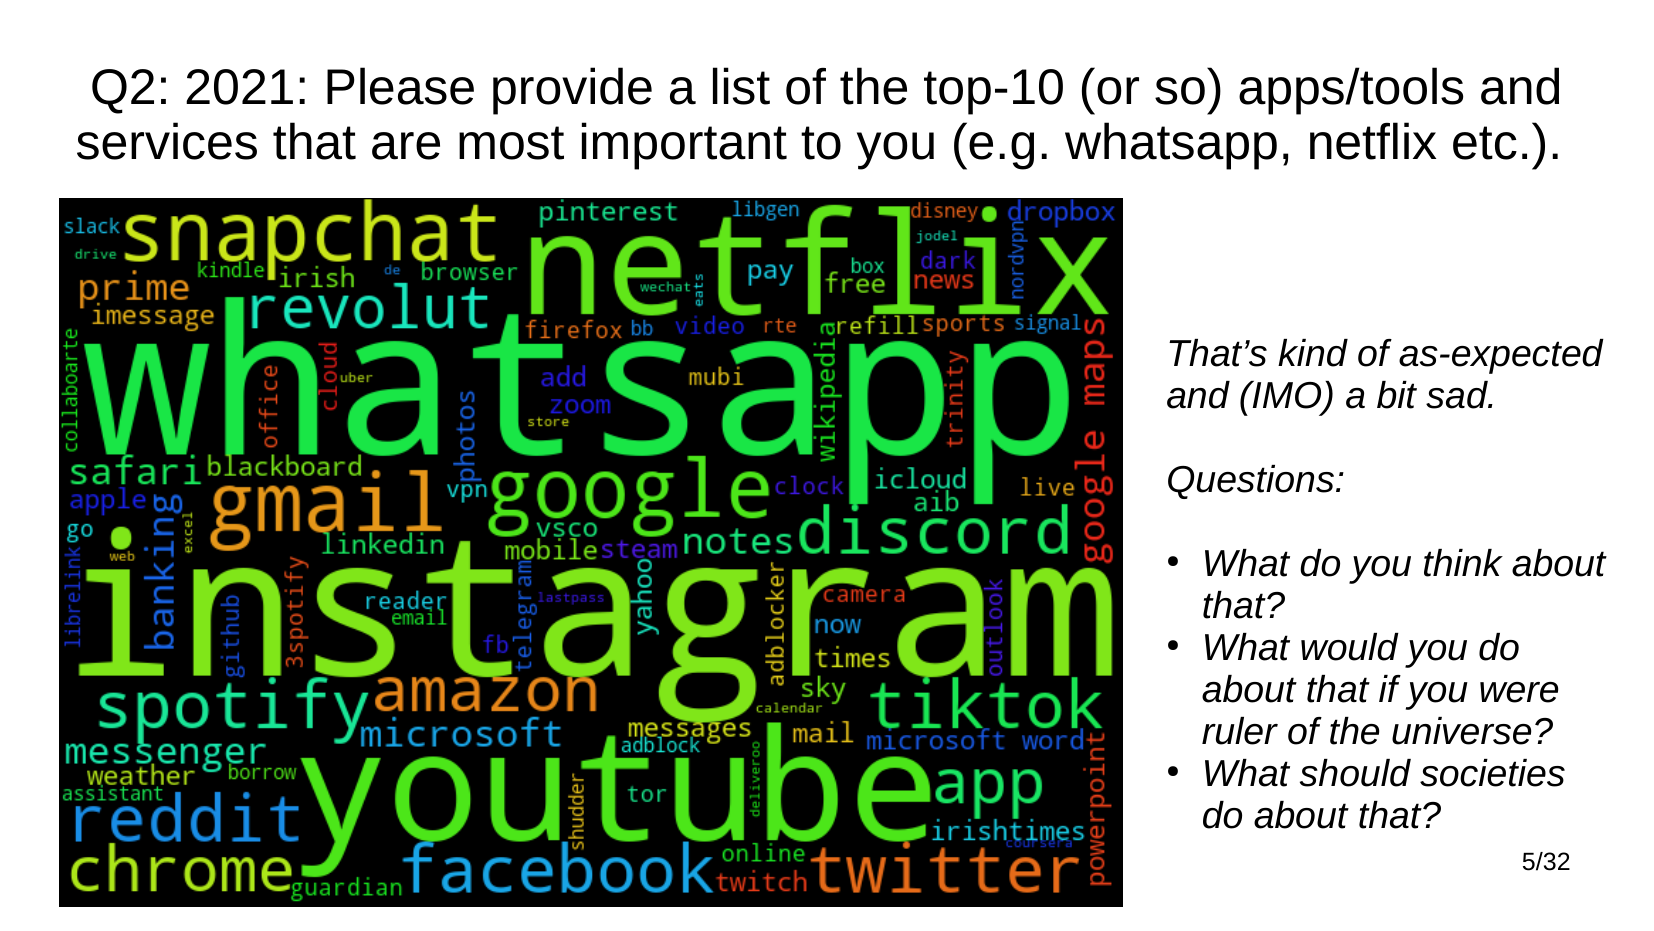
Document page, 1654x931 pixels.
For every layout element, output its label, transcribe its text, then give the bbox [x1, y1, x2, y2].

title Q2: 2021: Please provide a list of the top-10 (or so) apps/tools and services that are most important to you (e.g. whatsapp, netflix etc.). [29, 31, 1625, 199]
text_box That’s kind of as-expected and (IMO) a bit sad. Questions: What do you think about that? What would you do about that if you were ruler of the universe? What should societies do about that? [1151, 324, 1625, 886]
picture [59, 198, 1123, 908]
